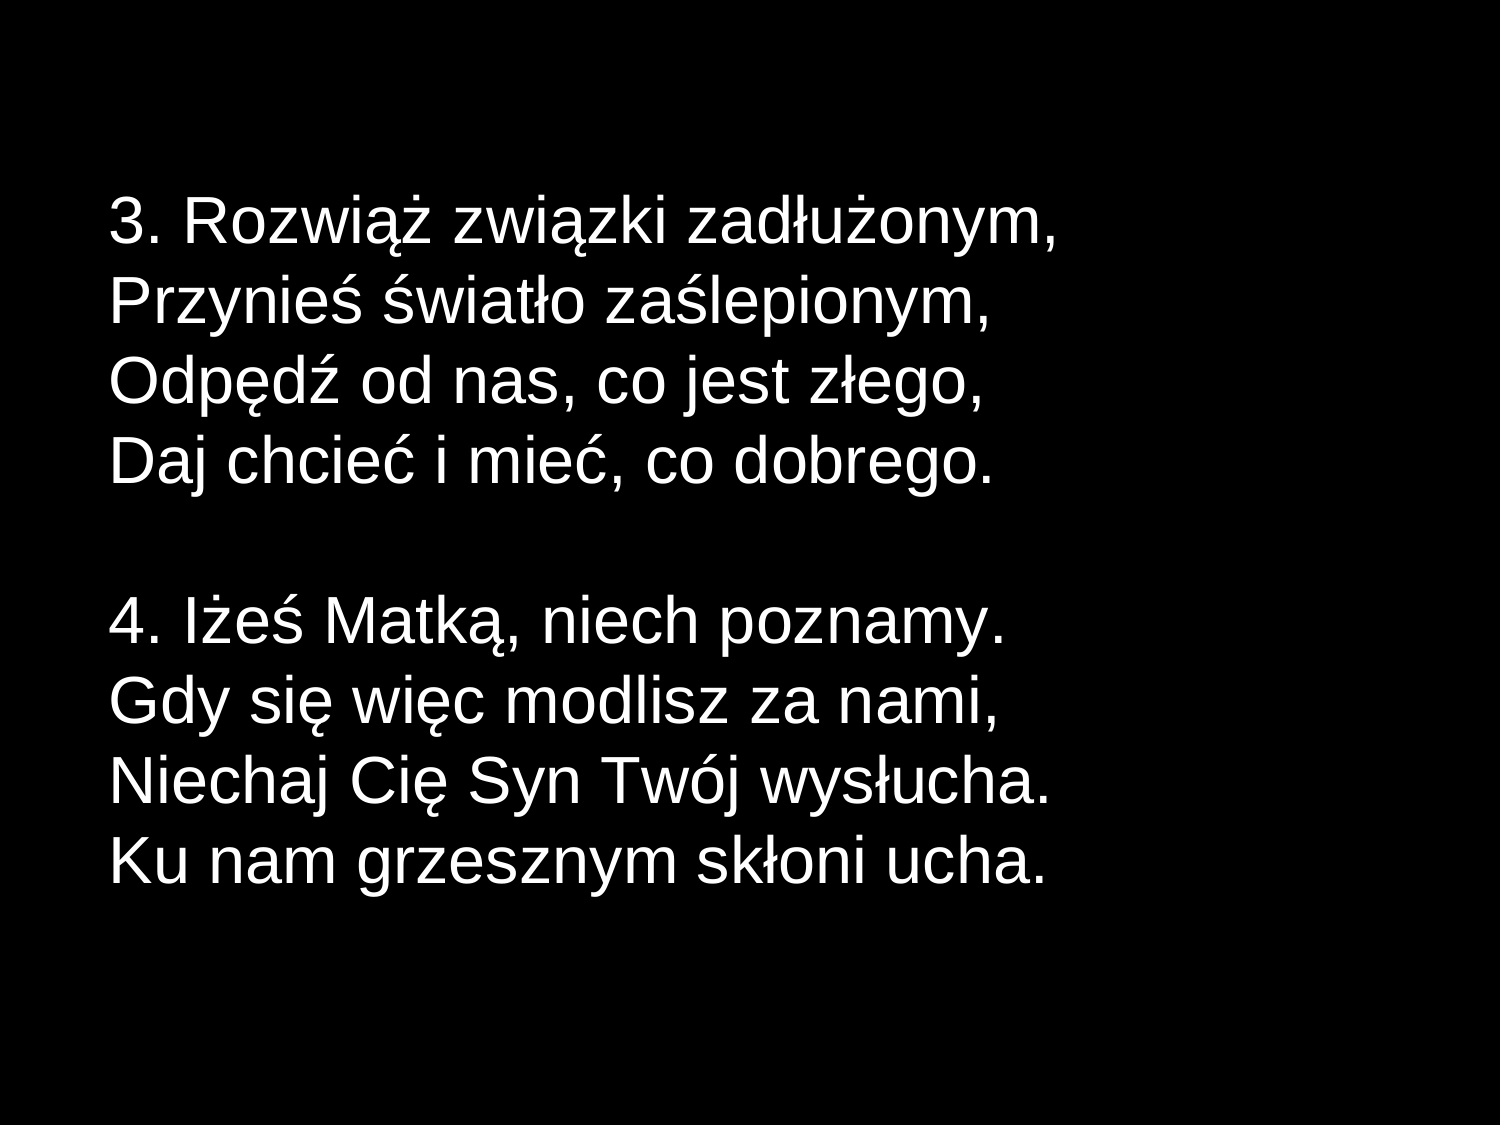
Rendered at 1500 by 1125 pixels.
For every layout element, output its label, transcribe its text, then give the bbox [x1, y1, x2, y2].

text_box 3. Rozwiąż związki zadłużonym, Przynieś światło zaślepionym, Odpędź od nas, co jest złego, Daj chcieć i mieć, co dobrego. 4. Iżeś Matką, niech poznamy. Gdy się więc modlisz za nami, Niechaj Cię Syn Twój wysłucha. Ku nam grzesznym skłoni ucha. [93, 169, 1465, 905]
